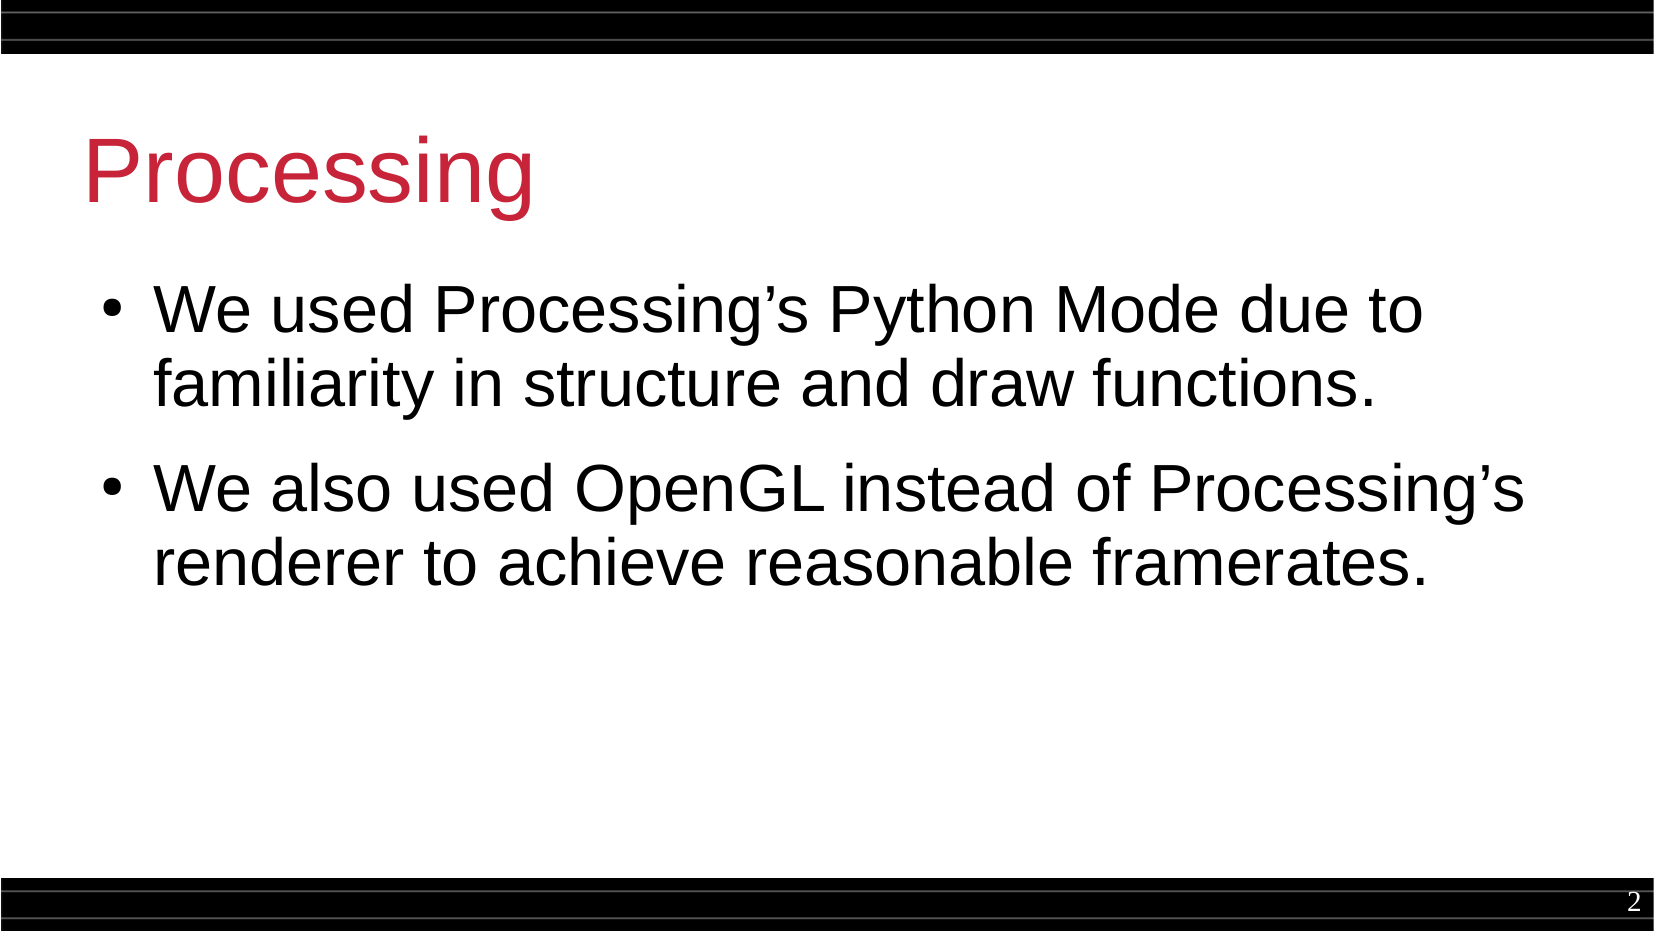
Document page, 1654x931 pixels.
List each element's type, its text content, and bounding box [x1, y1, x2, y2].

picture [1, 878, 1654, 931]
title Processing [82, 92, 1571, 249]
list We used Processing’s Python Mode due to familiarity in structure and draw functions. We also used OpenGL instead of Processing’s renderer to achieve reasonable framerates. [82, 271, 1571, 758]
picture [1, 0, 1654, 54]
